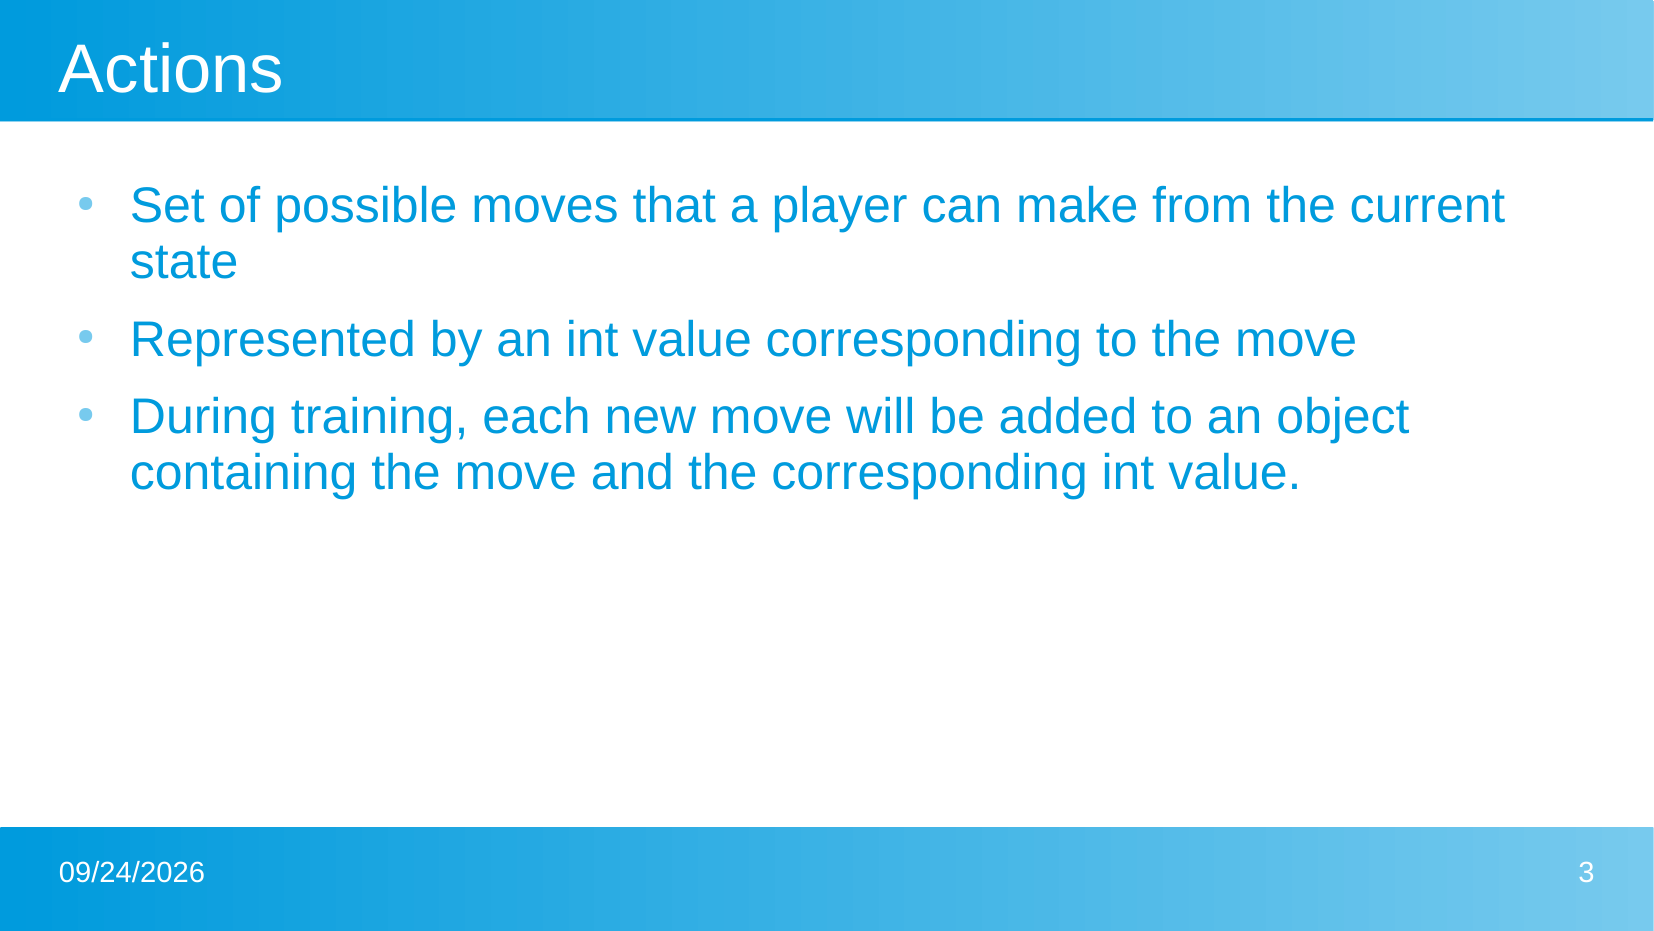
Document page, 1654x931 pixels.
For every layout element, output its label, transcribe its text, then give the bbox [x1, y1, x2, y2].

list Set of possible moves that a player can make from the current state Represented by an int value corresponding to the move During training, each new move will be added to an object containing the move and the corresponding int value. [59, 177, 1595, 768]
title Actions [59, 29, 1595, 108]
